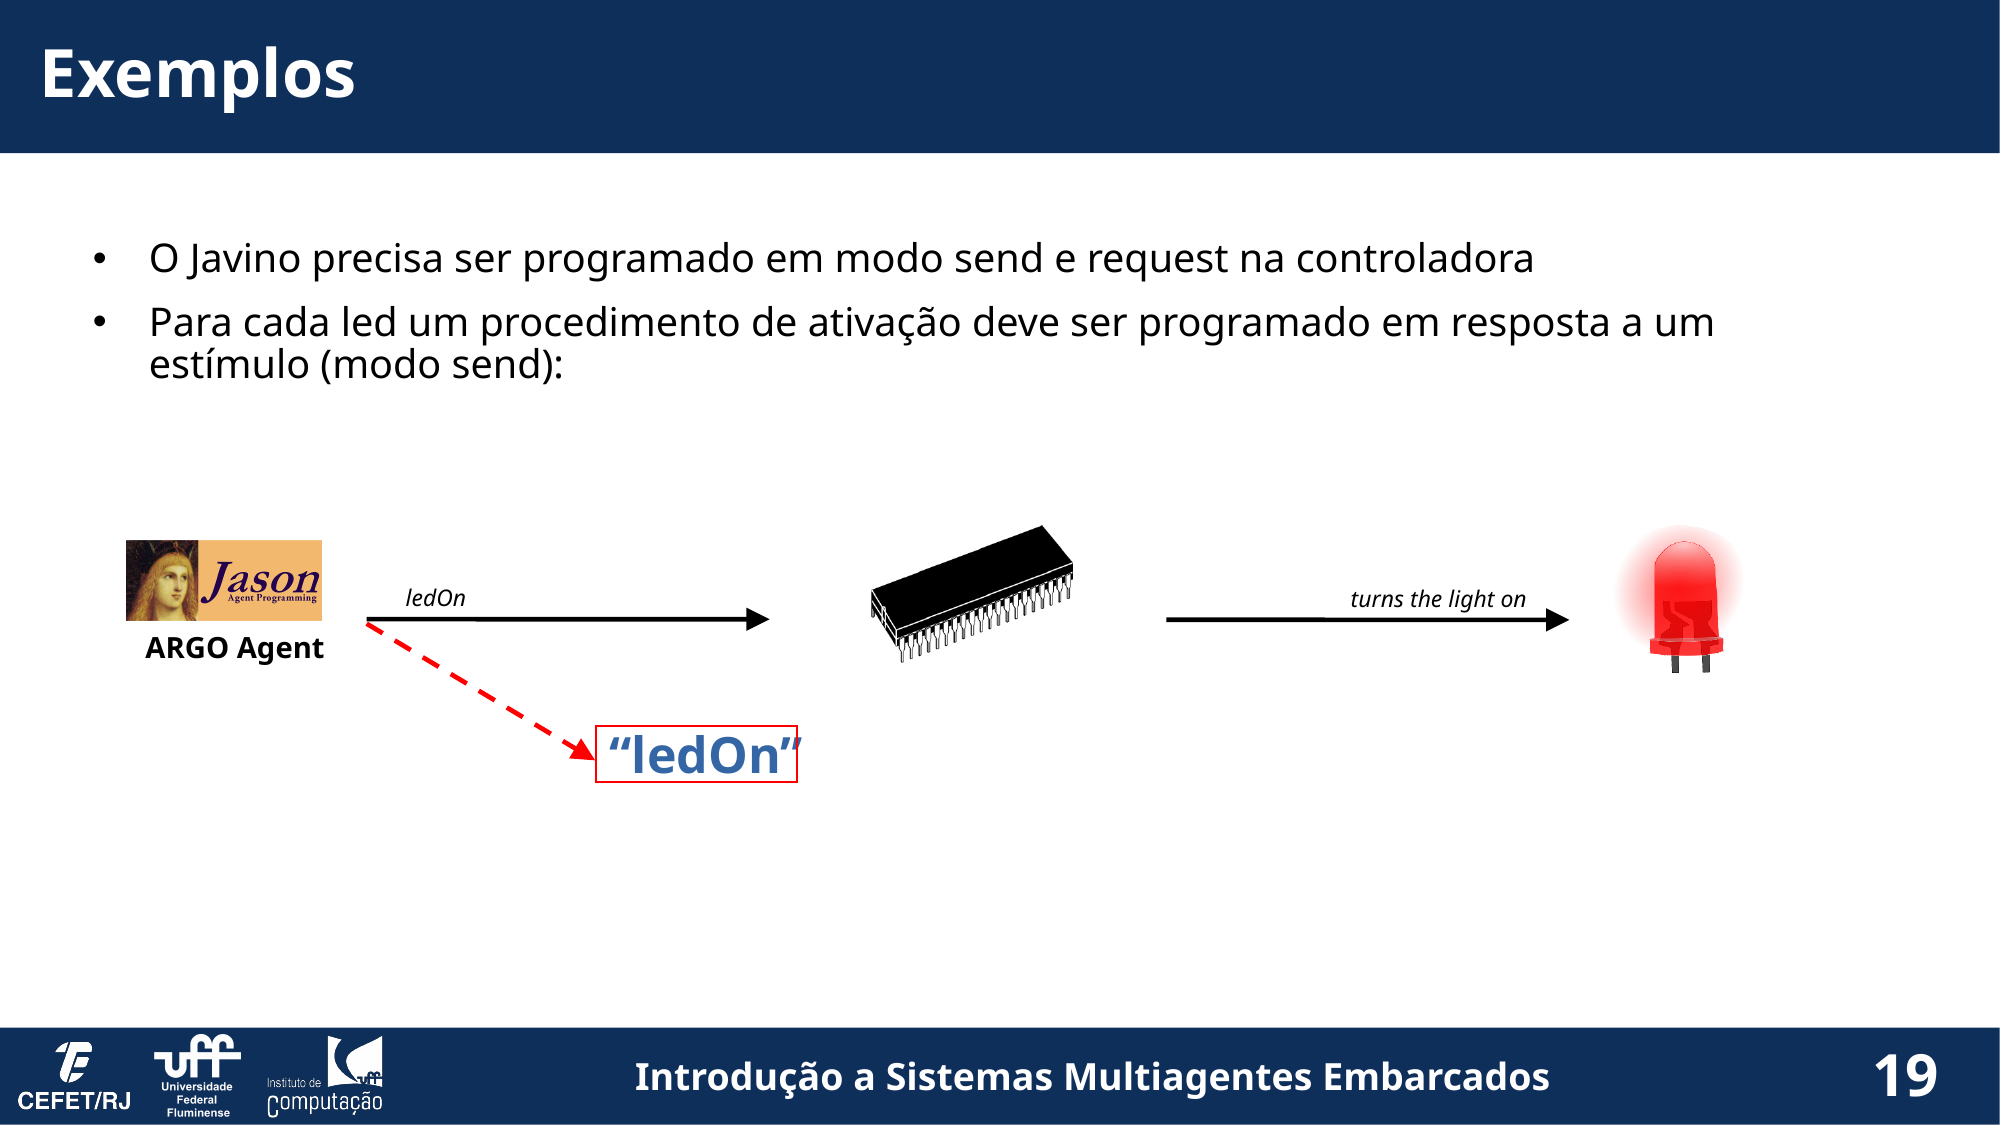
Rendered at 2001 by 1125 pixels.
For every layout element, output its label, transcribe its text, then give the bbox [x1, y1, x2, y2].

picture [126, 540, 322, 621]
text_box turns the light on [1316, 576, 1561, 620]
picture [1605, 525, 1754, 673]
text_box Exemplos [25, 23, 2000, 119]
text_box “ledOn” [594, 716, 862, 798]
text_box O Javino precisa ser programado em modo send e request na controladora Para cada led um procedimento de ativação deve ser programado em resposta a um estímulo (modo send): [77, 231, 1833, 1006]
picture [871, 525, 1073, 663]
picture [153, 1033, 242, 1122]
picture [18, 1021, 130, 1125]
picture [265, 1033, 384, 1118]
text_box ARGO Agent [110, 622, 361, 672]
text_box ledOn [378, 576, 493, 619]
